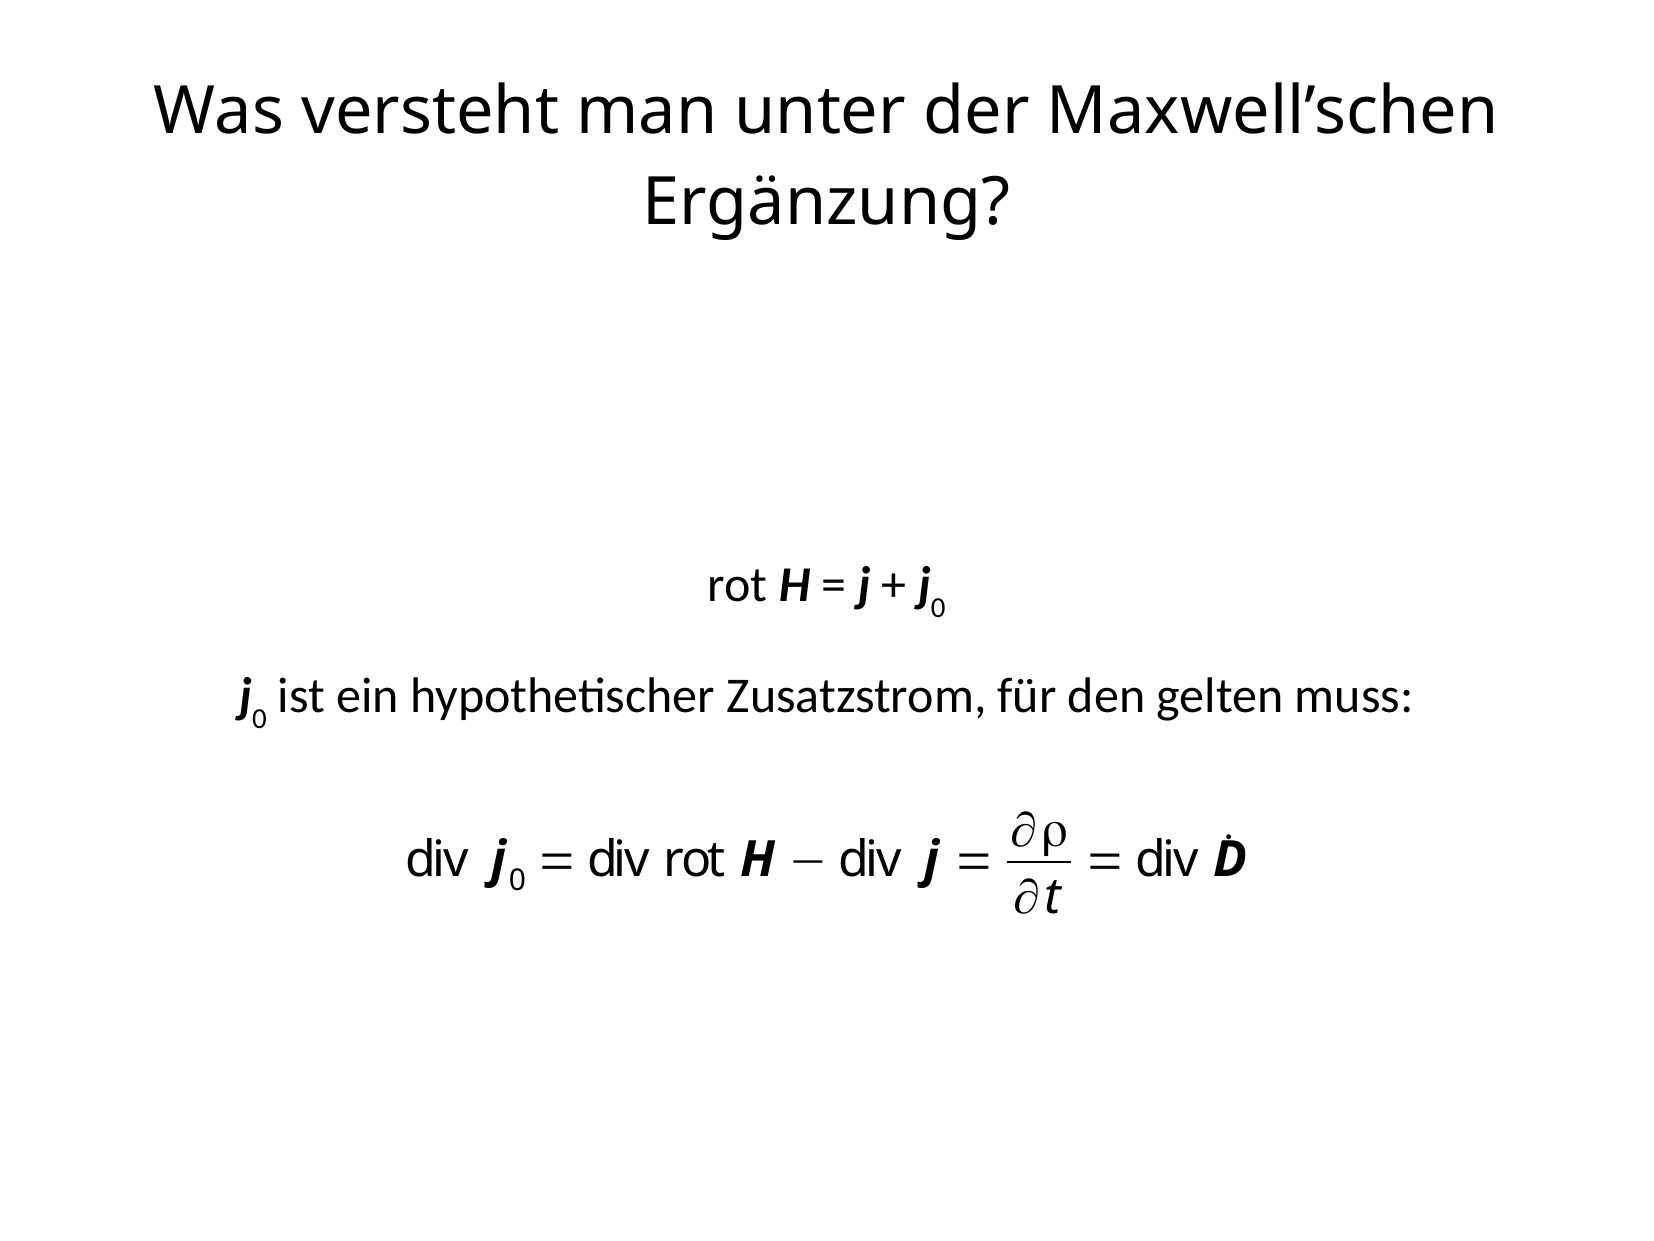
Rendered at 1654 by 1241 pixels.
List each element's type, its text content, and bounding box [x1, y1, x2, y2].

chart [399, 809, 1254, 928]
title Was versteht man unter der Maxwell’schen Ergänzung? [82, 49, 1571, 257]
subtitle rot H = j + j0 j0 ist ein hypothetischer Zusatzstrom, für den gelten muss: [82, 290, 1571, 1010]
